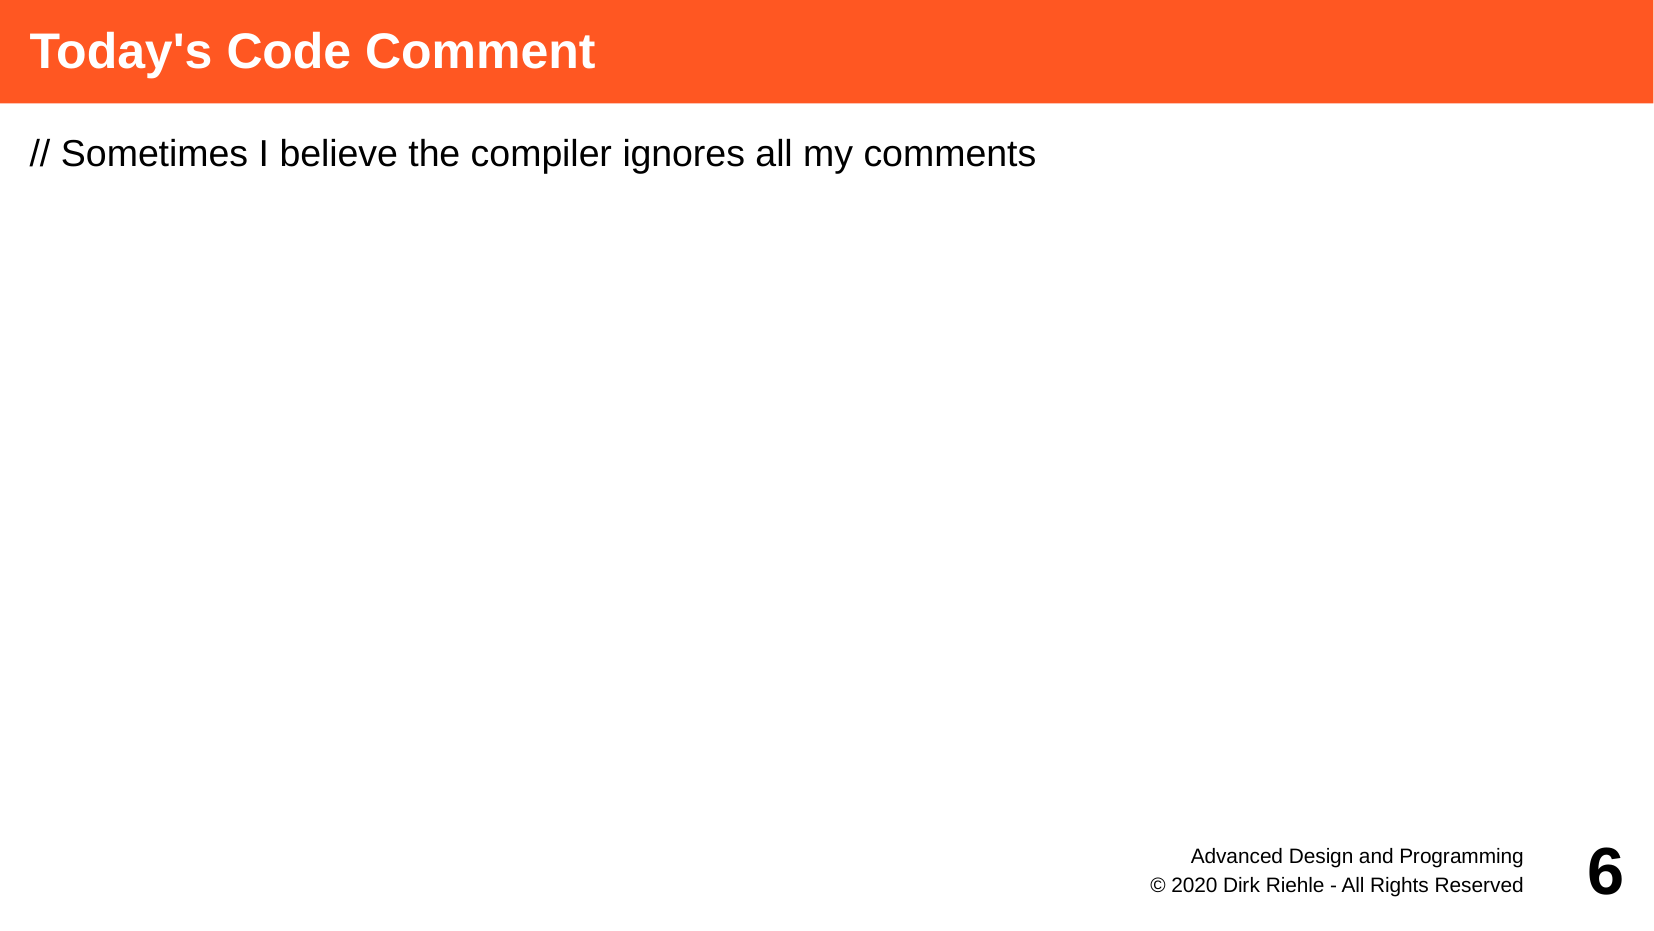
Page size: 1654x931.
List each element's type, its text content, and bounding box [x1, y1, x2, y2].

list // Sometimes I believe the compiler ignores all my comments [29, 132, 1625, 813]
title Today's Code Comment [0, 0, 1654, 104]
